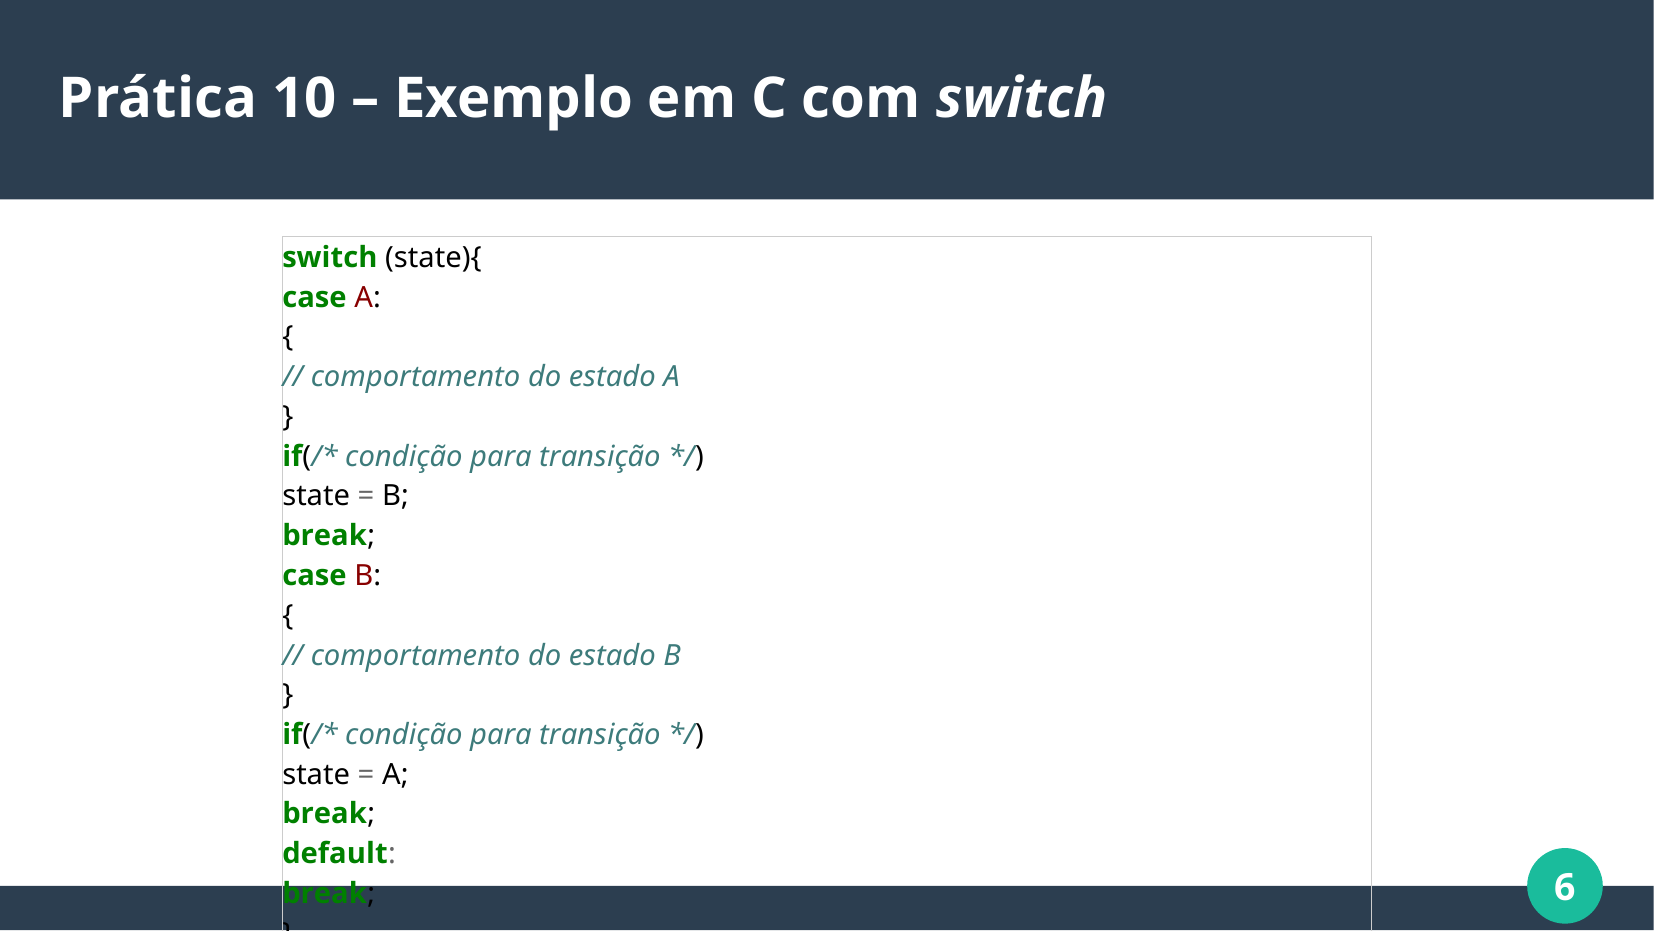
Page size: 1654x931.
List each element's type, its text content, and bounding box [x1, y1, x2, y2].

text_box switch (state){ case A: { // comportamento do estado A } if(/* condição para transição */) state = B; break; case B: { // comportamento do estado B } if(/* condição para transição */) state = A; break; default: break; } [282, 236, 1372, 845]
title Prática 10 – Exemplo em C com switch [59, 37, 1595, 155]
